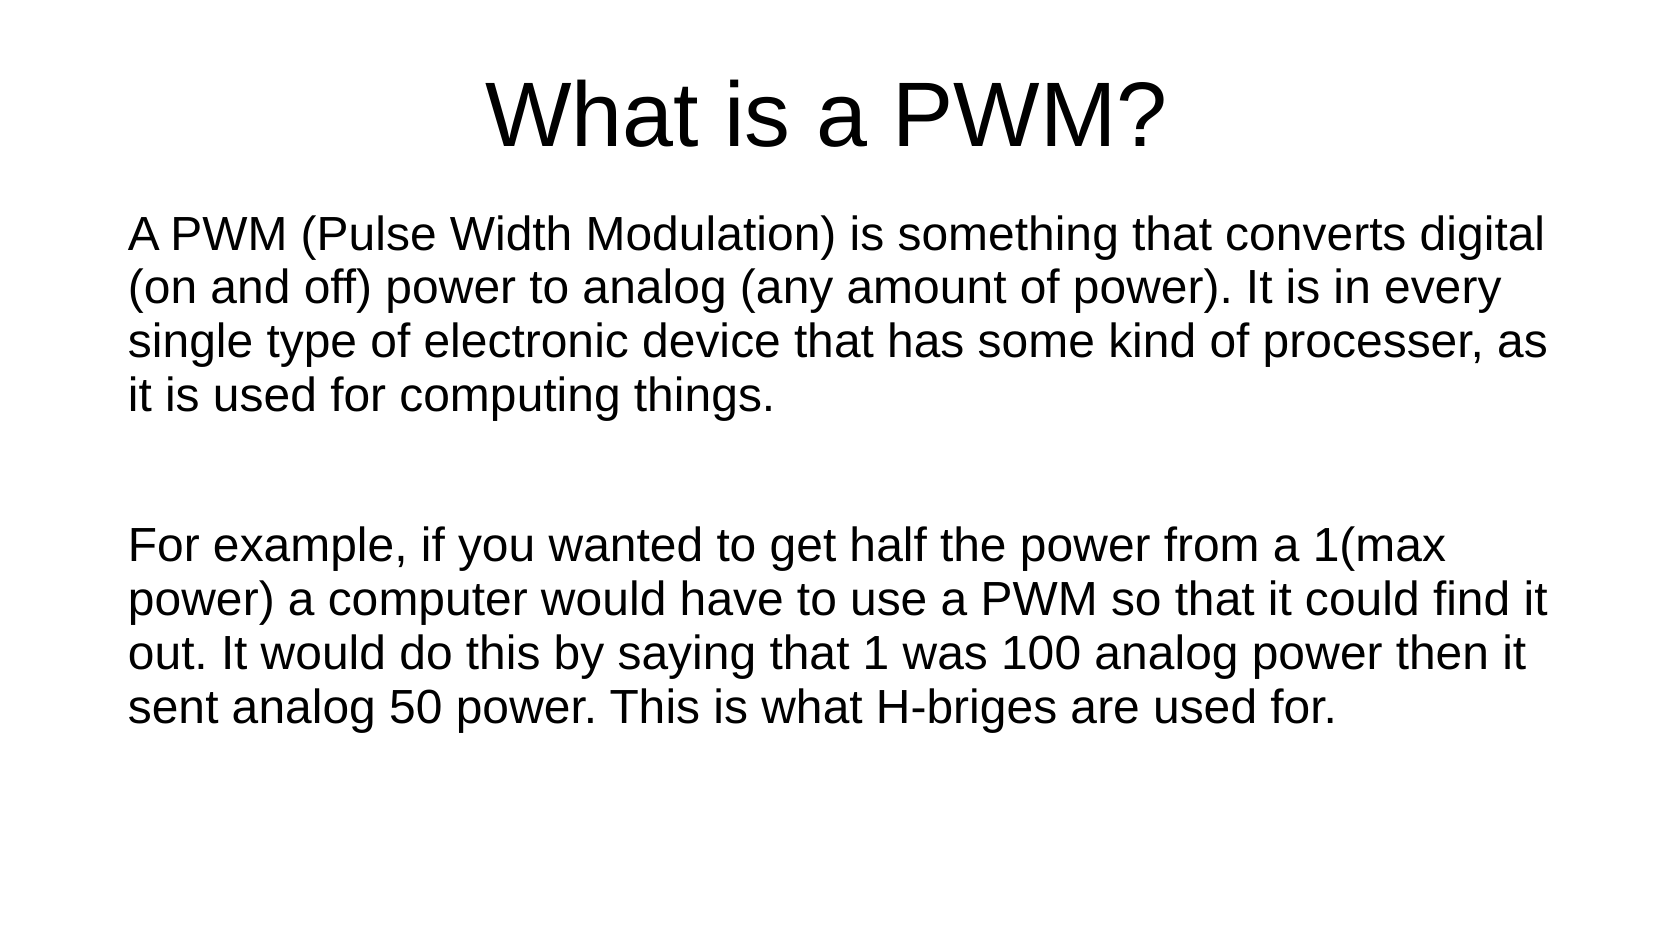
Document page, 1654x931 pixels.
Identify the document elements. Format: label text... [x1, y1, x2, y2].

title What is a PWM? [82, 37, 1571, 193]
list A PWM (Pulse Width Modulation) is something that converts digital (on and off) power to analog (any amount of power). It is in every single type of electronic device that has some kind of processer, as it is used for computing things. For example, if you wanted to get half the power from a 1(max power) a computer would have to use a PWM so that it could find it out. It would do this by saying that 1 was 100 analog power then it sent analog 50 power. This is what H-briges are used for. [76, 206, 1565, 747]
